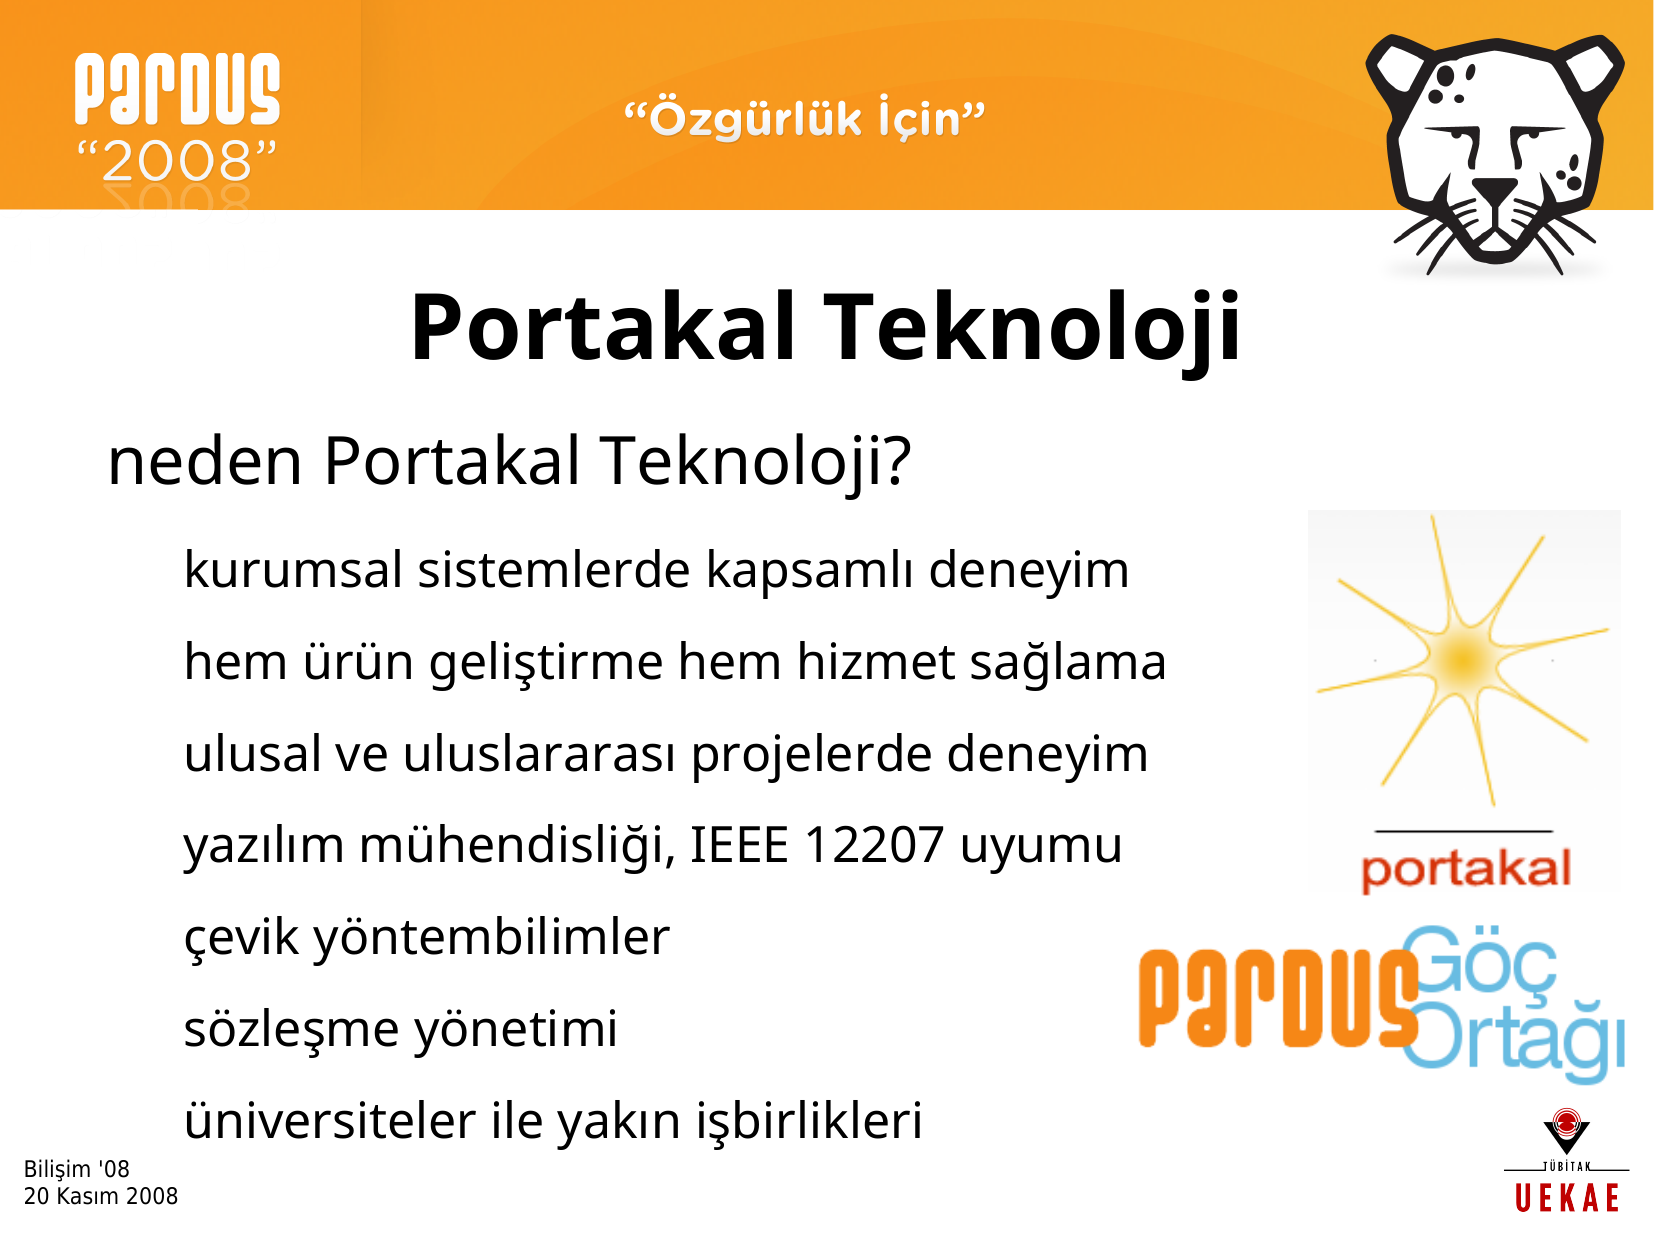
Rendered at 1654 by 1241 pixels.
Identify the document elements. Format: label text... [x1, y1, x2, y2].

picture [1121, 915, 1646, 1094]
picture [1308, 510, 1621, 904]
picture [0, 0, 1654, 293]
title Portakal Teknoloji [82, 220, 1571, 428]
picture [1500, 1104, 1634, 1215]
list neden Portakal Teknoloji? kurumsal sistemlerde kapsamlı deneyim hem ürün geliştirme hem hizmet sağlama ulusal ve uluslararası projelerde deneyim yazılım mühendisliği, IEEE 12207 uyumu çevik yöntembilimler sözleşme yönetimi üniversiteler ile yakın işbirlikleri [88, 413, 1300, 1071]
